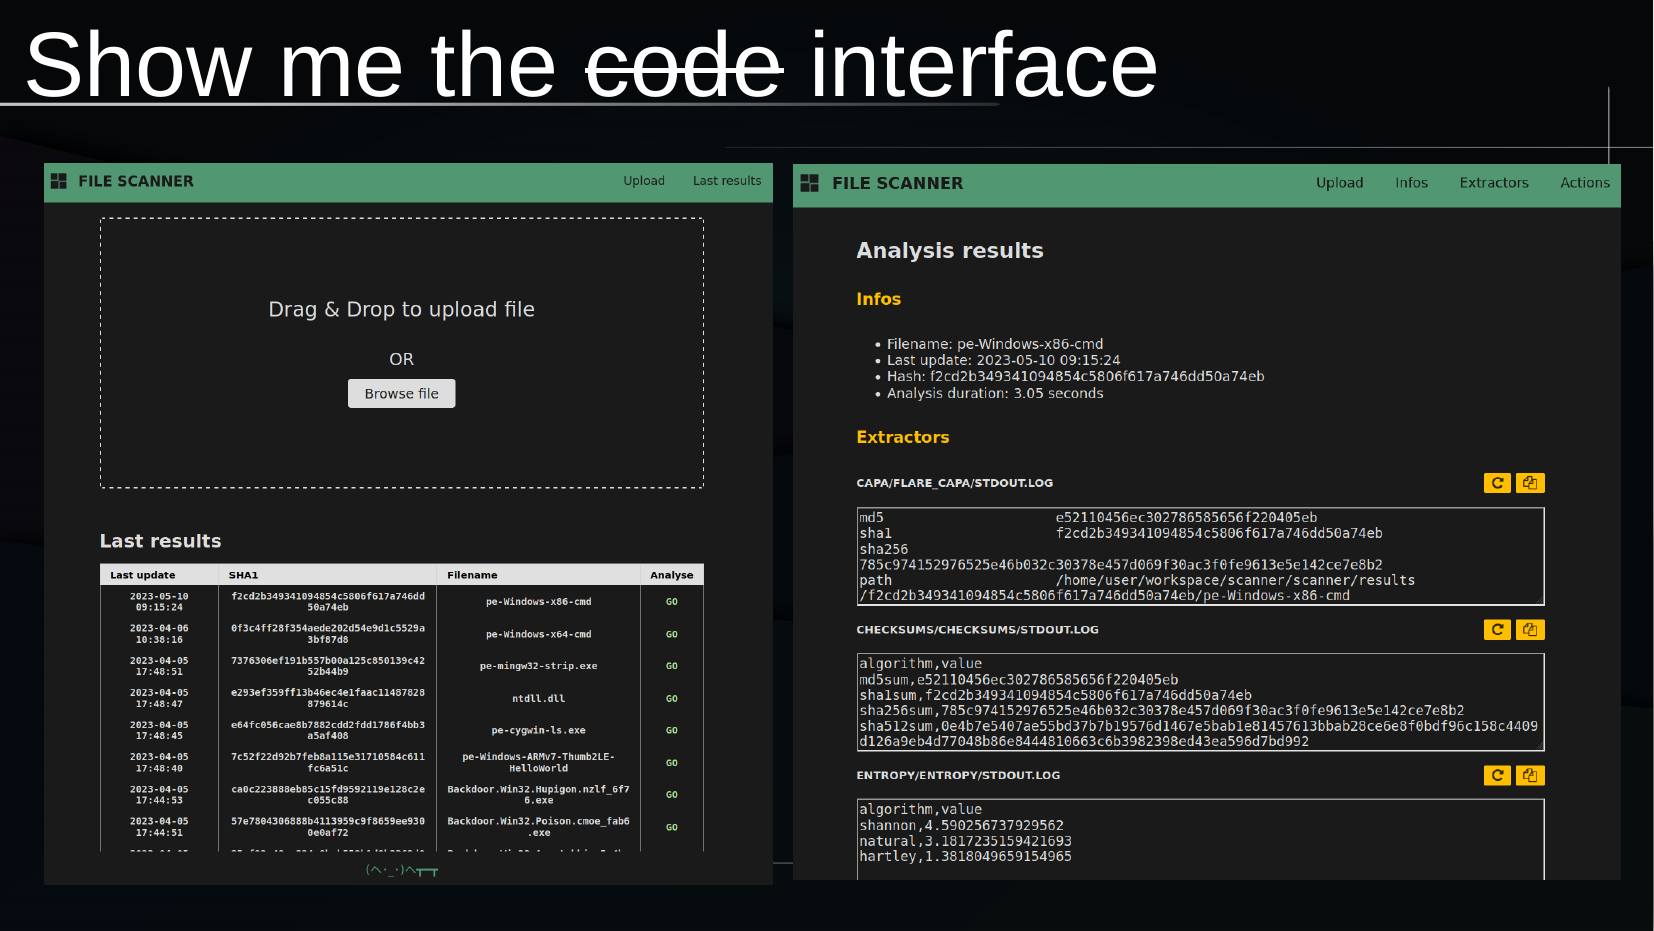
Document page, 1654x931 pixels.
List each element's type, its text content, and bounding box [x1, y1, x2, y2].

title Show me the code interface [23, 11, 1589, 119]
picture [0, 0, 1654, 931]
